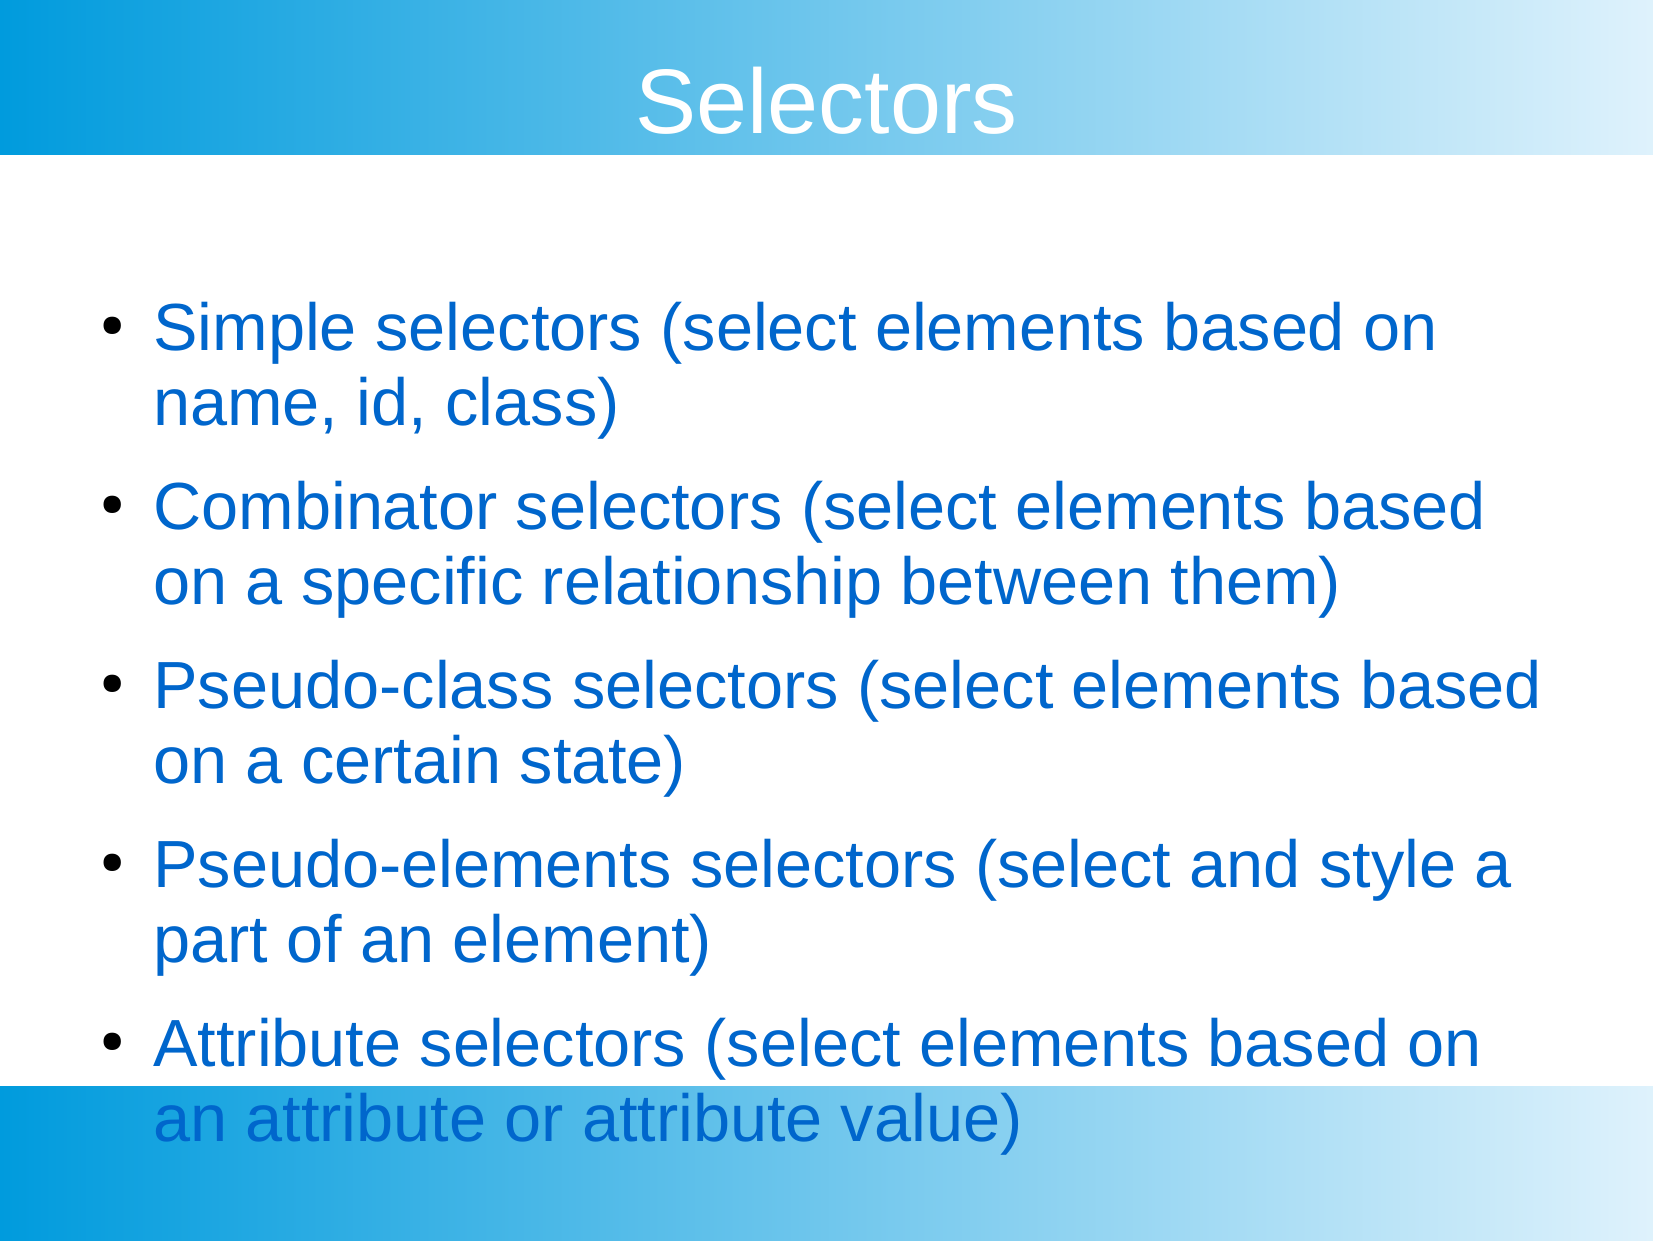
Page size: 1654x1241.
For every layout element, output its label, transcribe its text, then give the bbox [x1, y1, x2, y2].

title Selectors [82, 49, 1571, 155]
list Simple selectors (select elements based on name, id, class) Combinator selectors (select elements based on a specific relationship between them) Pseudo-class selectors (select elements based on a certain state) Pseudo-elements selectors (select and style a part of an element) Attribute selectors (select elements based on an attribute or attribute value) [82, 290, 1571, 1010]
